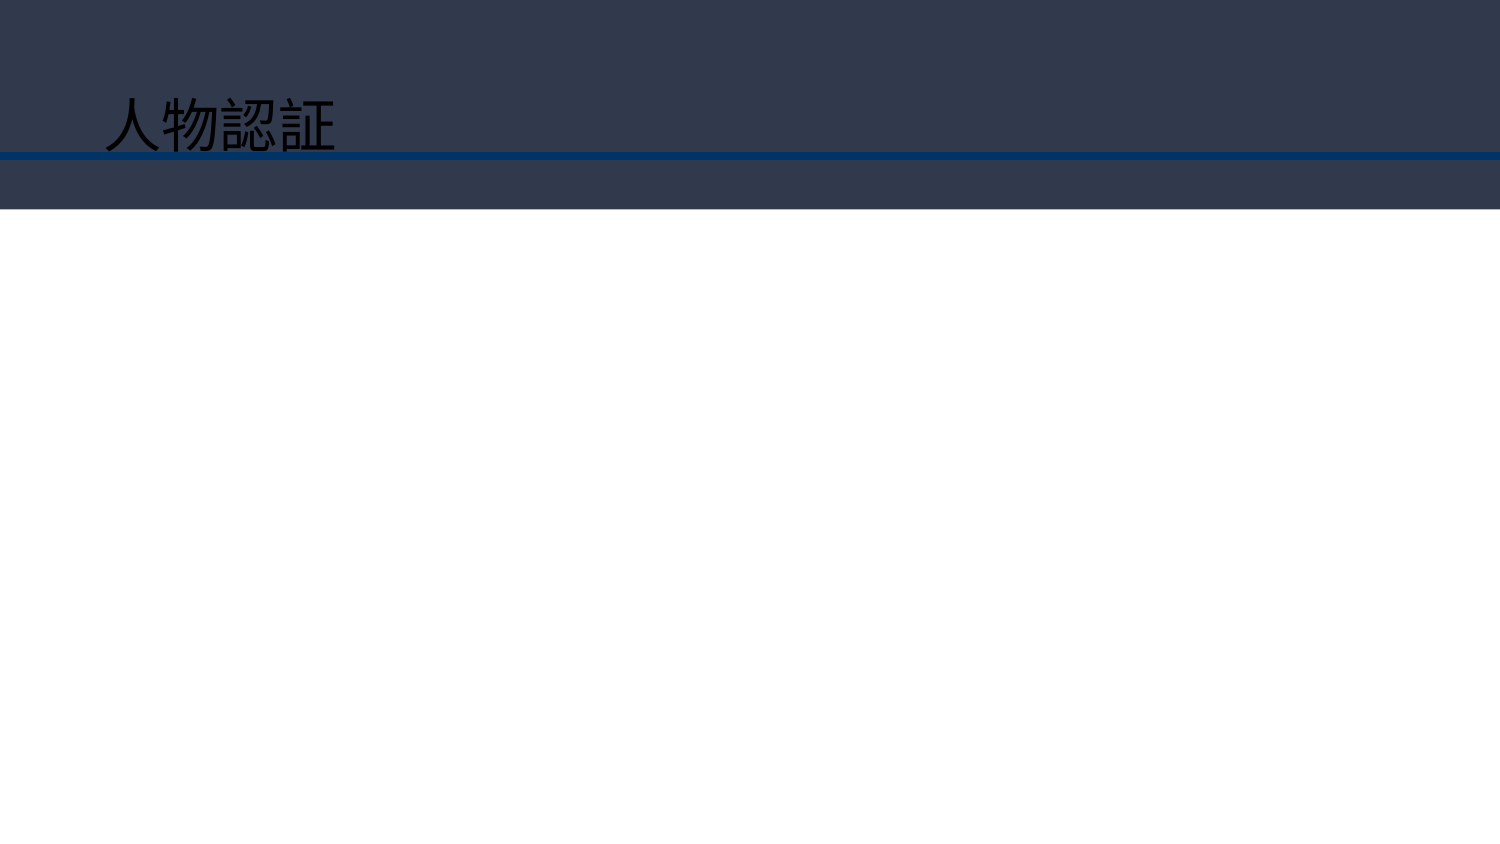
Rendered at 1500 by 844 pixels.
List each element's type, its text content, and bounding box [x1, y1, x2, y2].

title 人物認証 [0, 70, 1500, 174]
